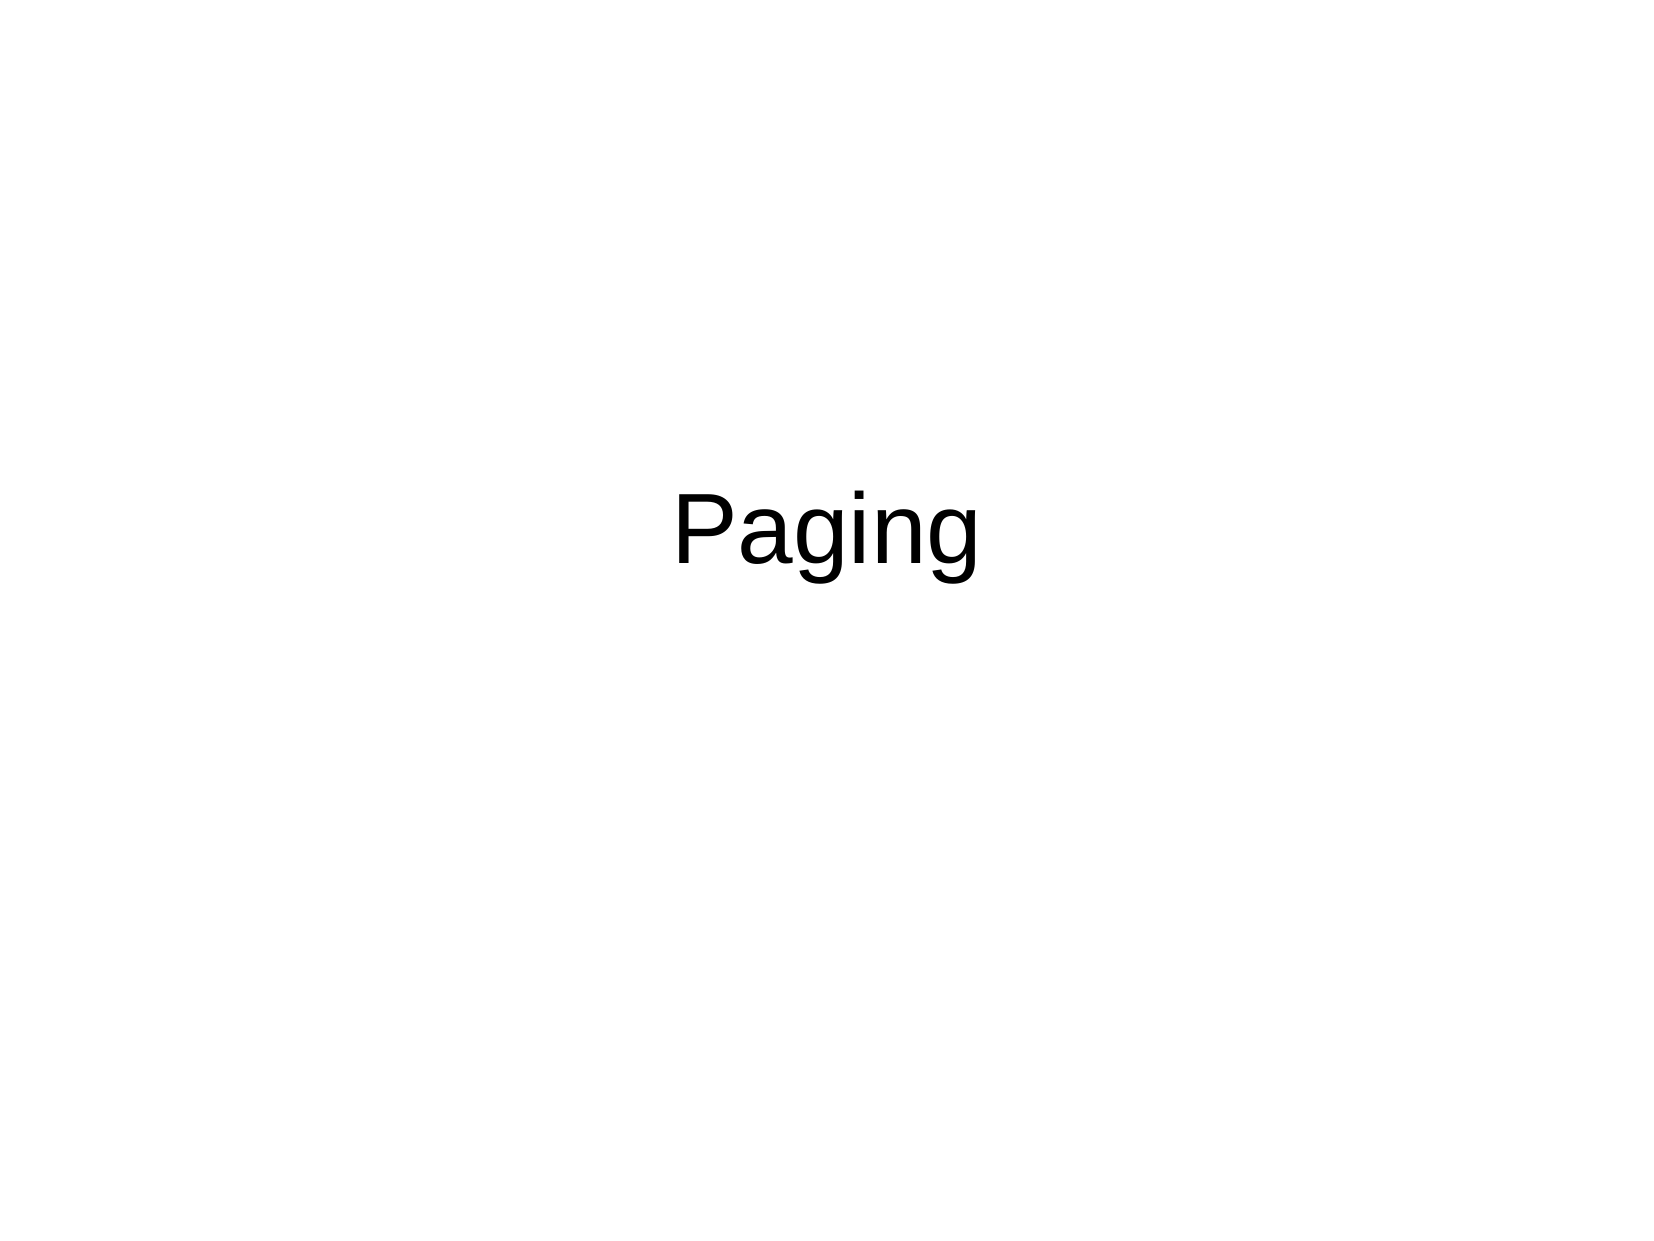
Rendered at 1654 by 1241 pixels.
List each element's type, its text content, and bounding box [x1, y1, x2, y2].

subtitle Paging [82, 49, 1571, 1010]
